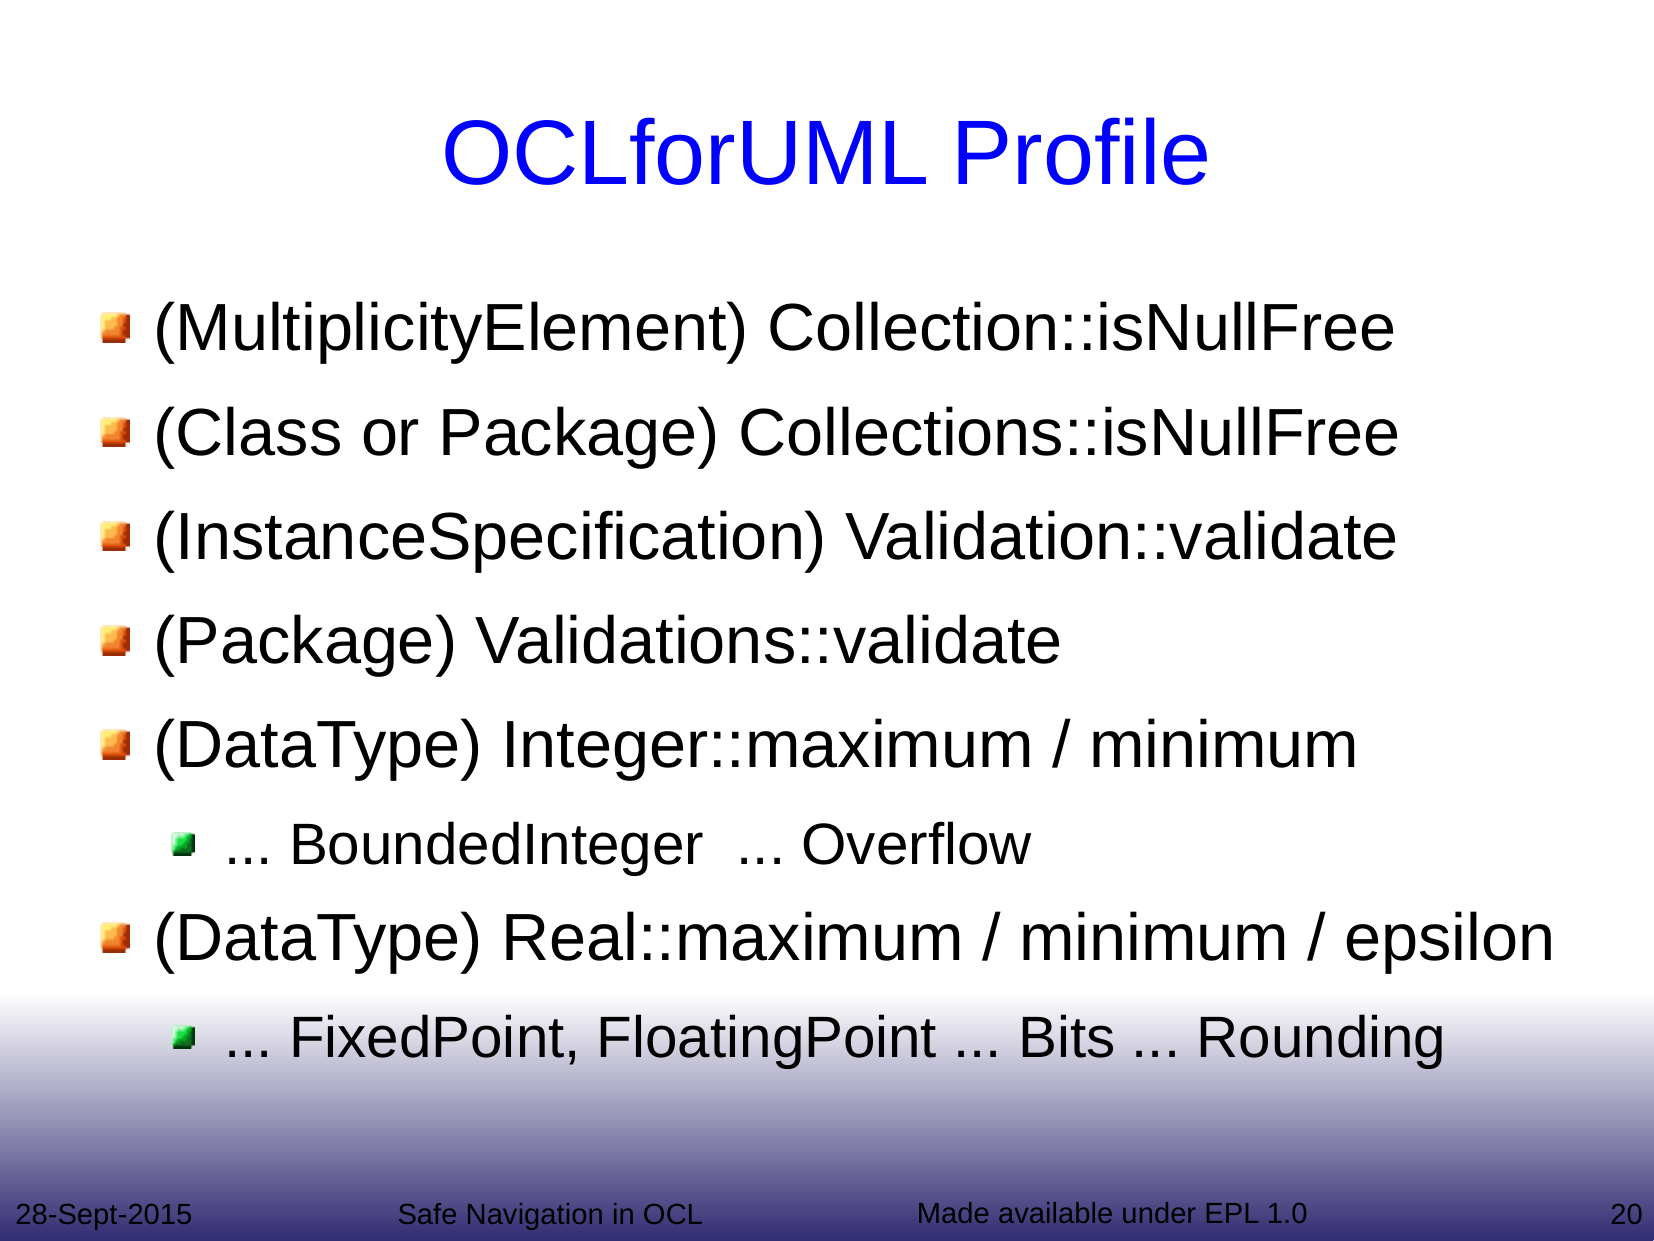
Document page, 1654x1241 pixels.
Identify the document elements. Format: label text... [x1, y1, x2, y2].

title OCLforUML Profile [82, 49, 1571, 257]
list (MultiplicityElement) Collection::isNullFree (Class or Package) Collections::isNullFree (InstanceSpecification) Validation::validate (Package) Validations::validate (DataType) Integer::maximum / minimum ... BoundedInteger ... Overflow (DataType) Real::maximum / minimum / epsilon ... FixedPoint, FloatingPoint ... Bits ... Rounding [82, 290, 1571, 1109]
